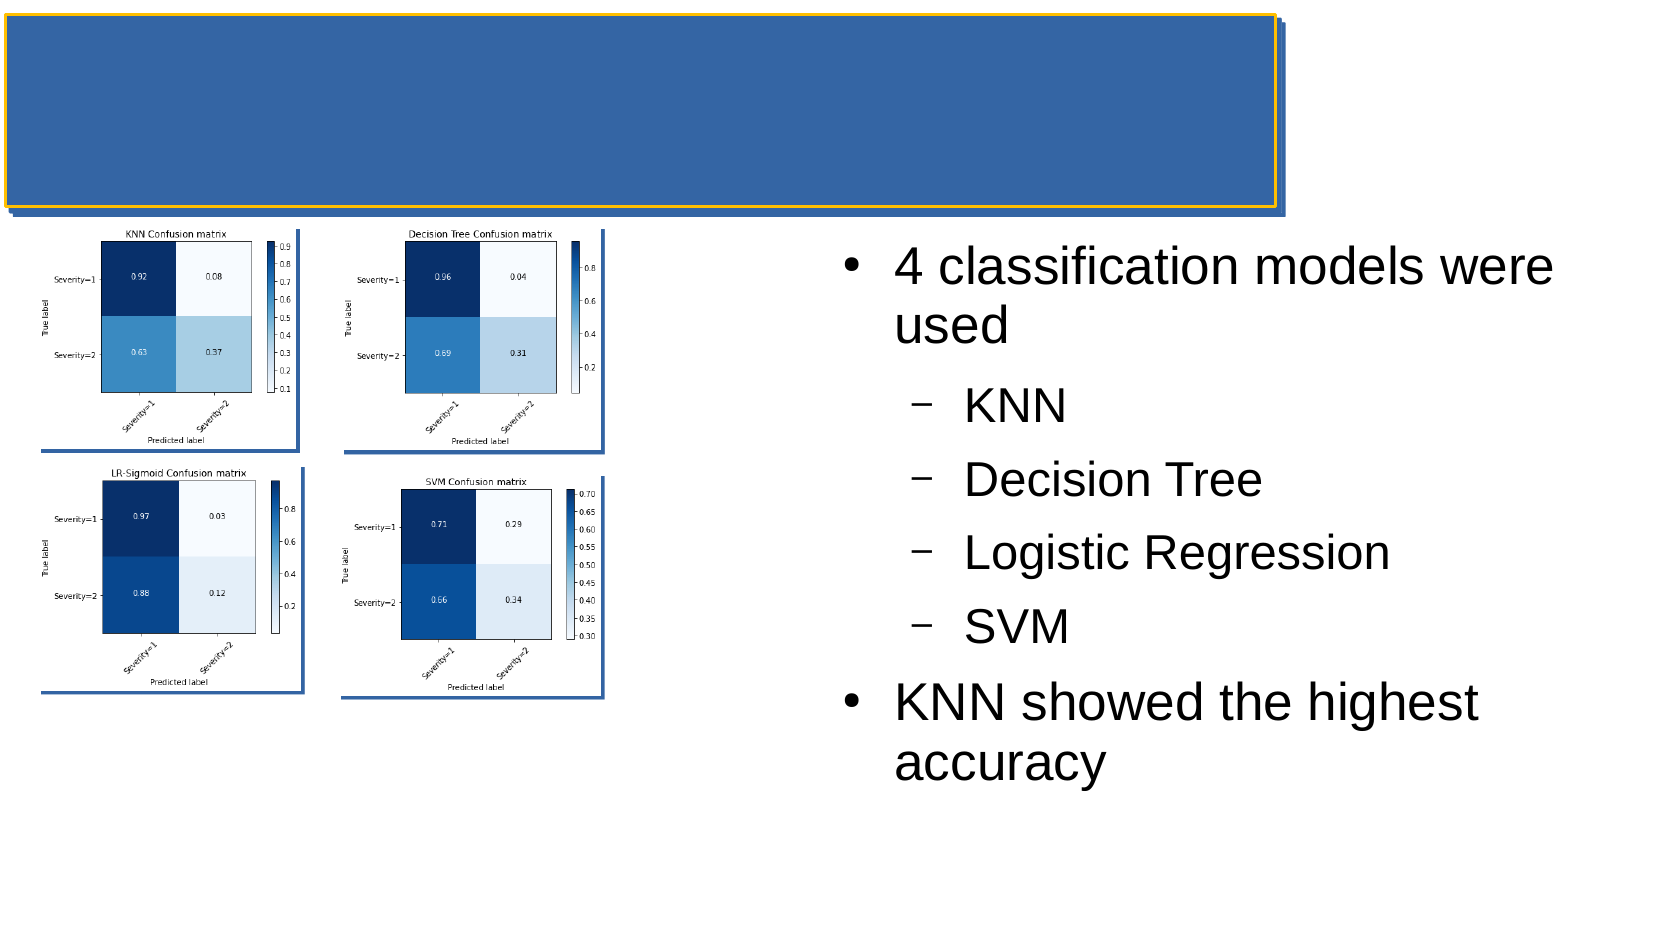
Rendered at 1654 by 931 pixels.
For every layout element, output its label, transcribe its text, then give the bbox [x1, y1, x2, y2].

picture [337, 472, 601, 696]
picture [37, 463, 301, 691]
picture [37, 224, 296, 449]
picture [340, 224, 601, 451]
list 4 classification models were used KNN Decision Tree Logistic Regression SVM KNN showed the highest accuracy [825, 236, 1565, 798]
